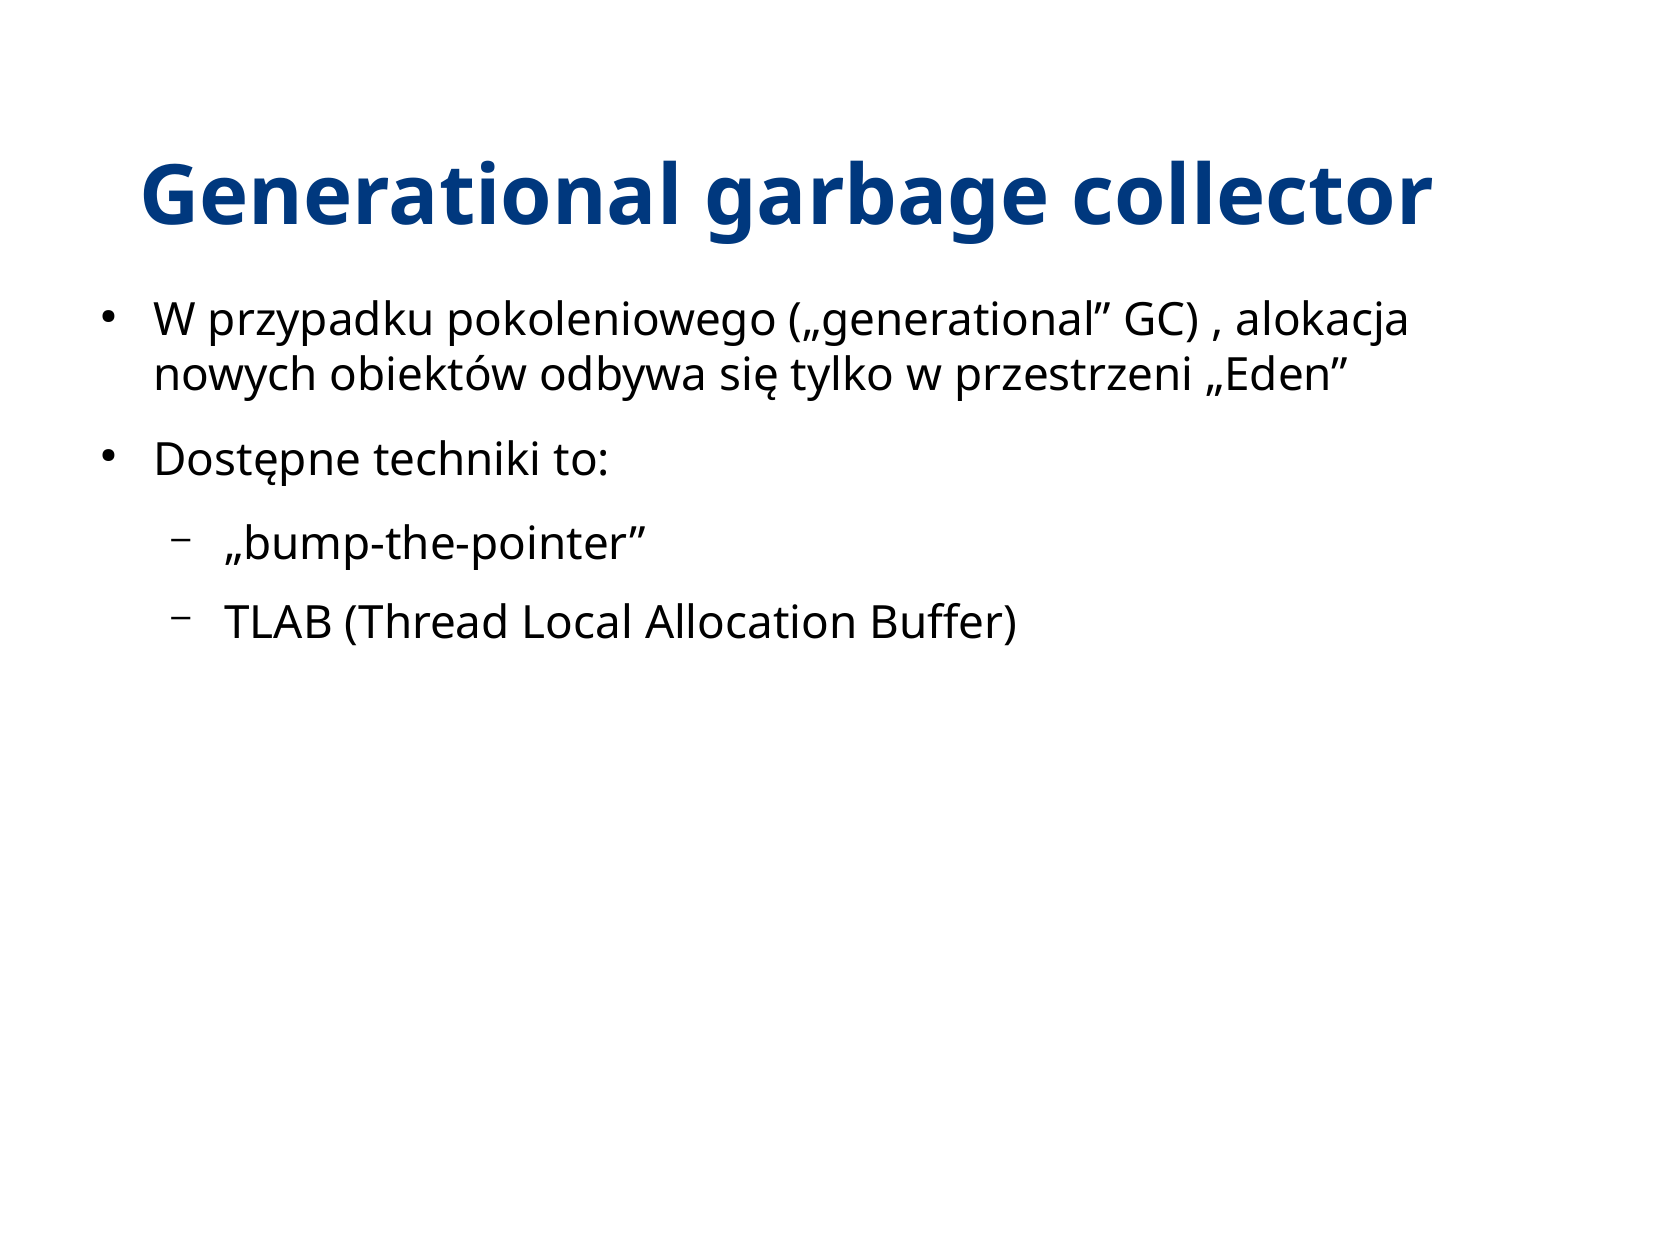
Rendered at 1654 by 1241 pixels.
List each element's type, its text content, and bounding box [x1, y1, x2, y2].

list W przypadku pokoleniowego („generational” GC) , alokacja nowych obiektów odbywa się tylko w przestrzeni „Eden” Dostępne techniki to: „bump-the-pointer” TLAB (Thread Local Allocation Buffer) [82, 290, 1571, 1010]
title Generational garbage collector [82, 49, 1571, 257]
